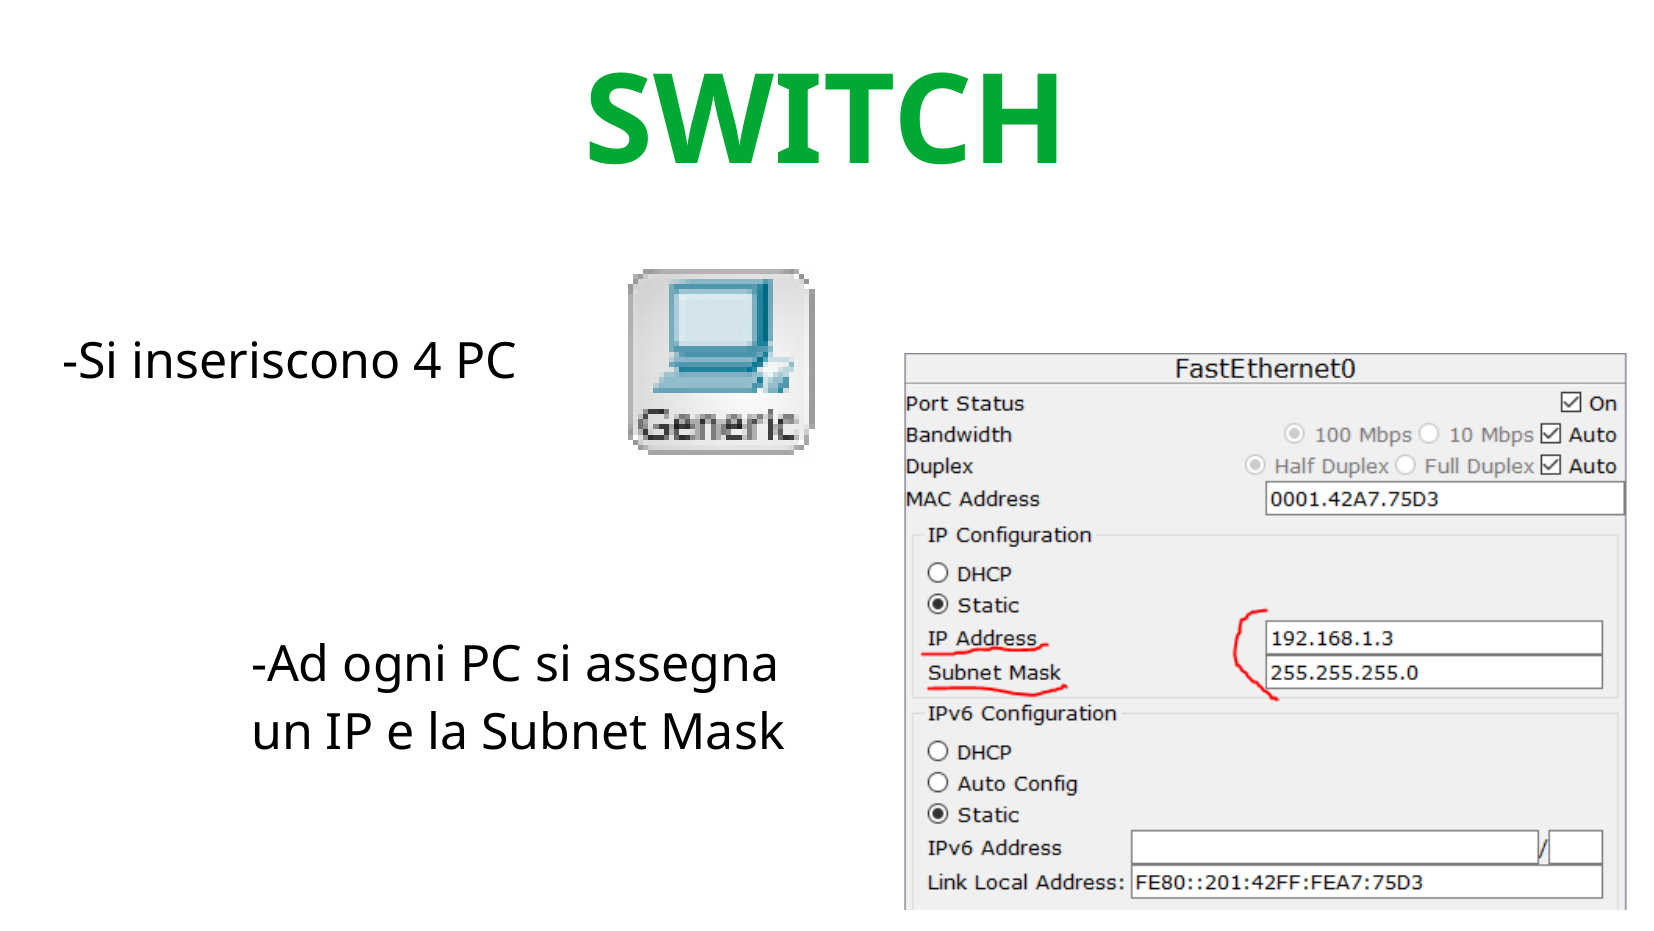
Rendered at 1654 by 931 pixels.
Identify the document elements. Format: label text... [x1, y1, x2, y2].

picture [903, 353, 1630, 910]
title SWITCH [82, 37, 1571, 193]
text_box -Si inseriscono 4 PC [47, 317, 1205, 509]
text_box -Ad ogni PC si assegna un IP e la Subnet Mask [236, 578, 898, 754]
picture [628, 269, 815, 461]
